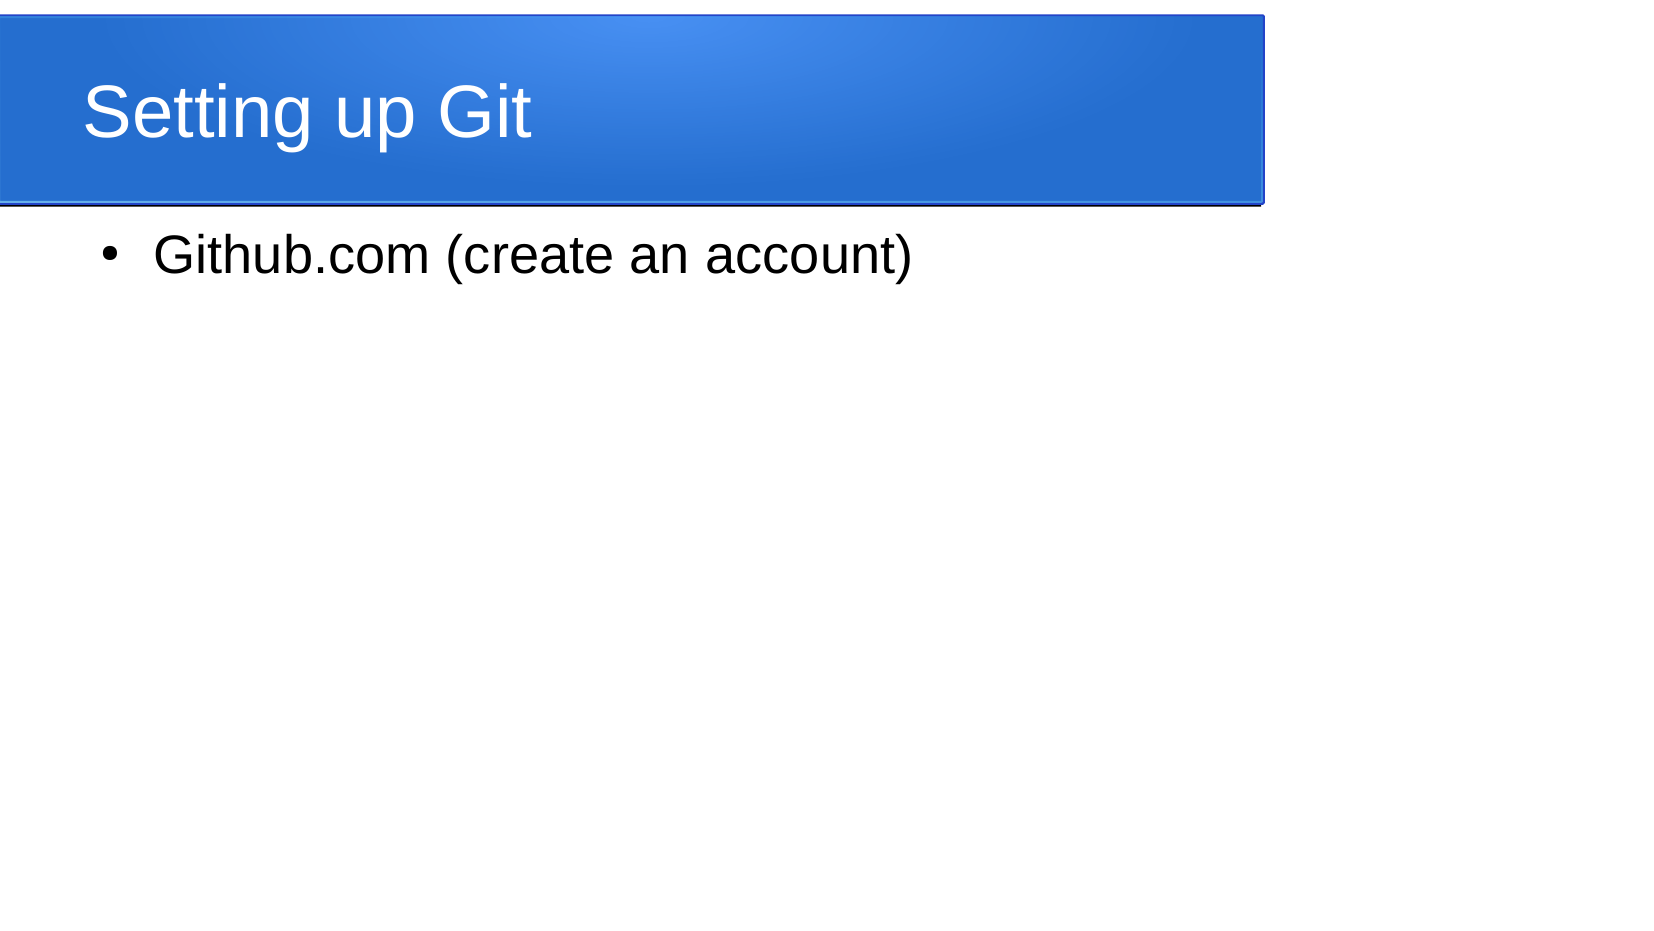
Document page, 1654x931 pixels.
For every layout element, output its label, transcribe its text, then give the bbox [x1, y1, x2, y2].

list Github.com (create an account) [82, 224, 1571, 764]
title Setting up Git [82, 35, 1235, 189]
